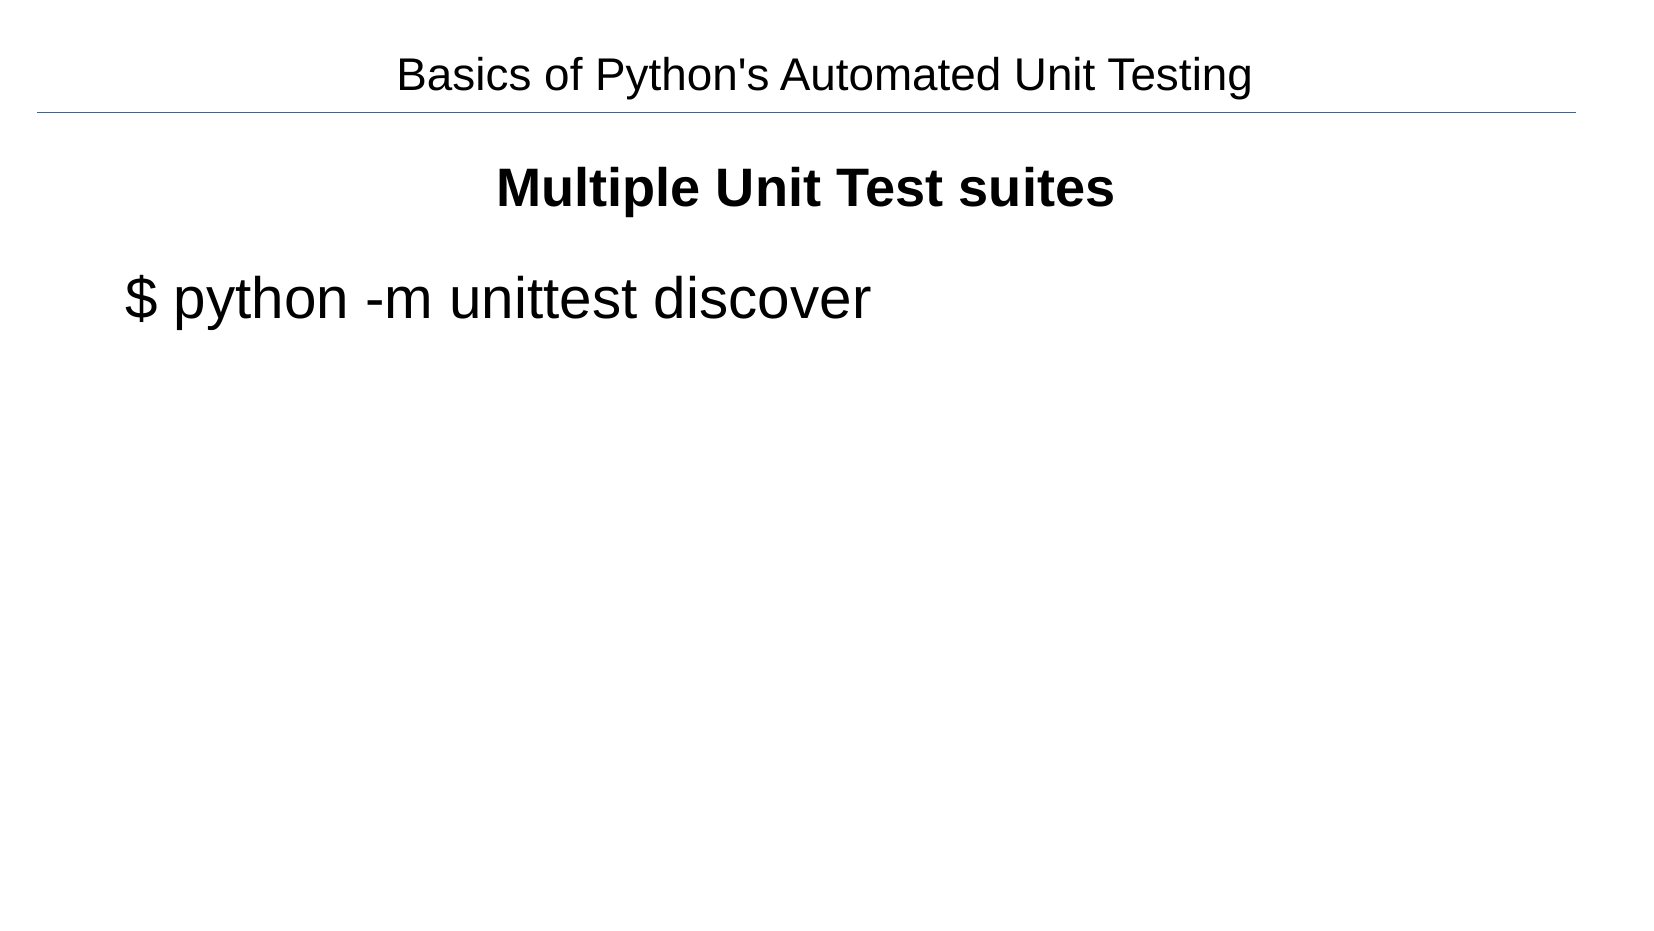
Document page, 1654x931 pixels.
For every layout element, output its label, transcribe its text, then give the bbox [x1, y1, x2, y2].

text_box $ python -m unittest discover [75, 258, 1576, 339]
text_box Multiple Unit Test suites [37, 150, 1576, 226]
subtitle Basics of Python's Automated Unit Testing [75, 37, 1576, 112]
